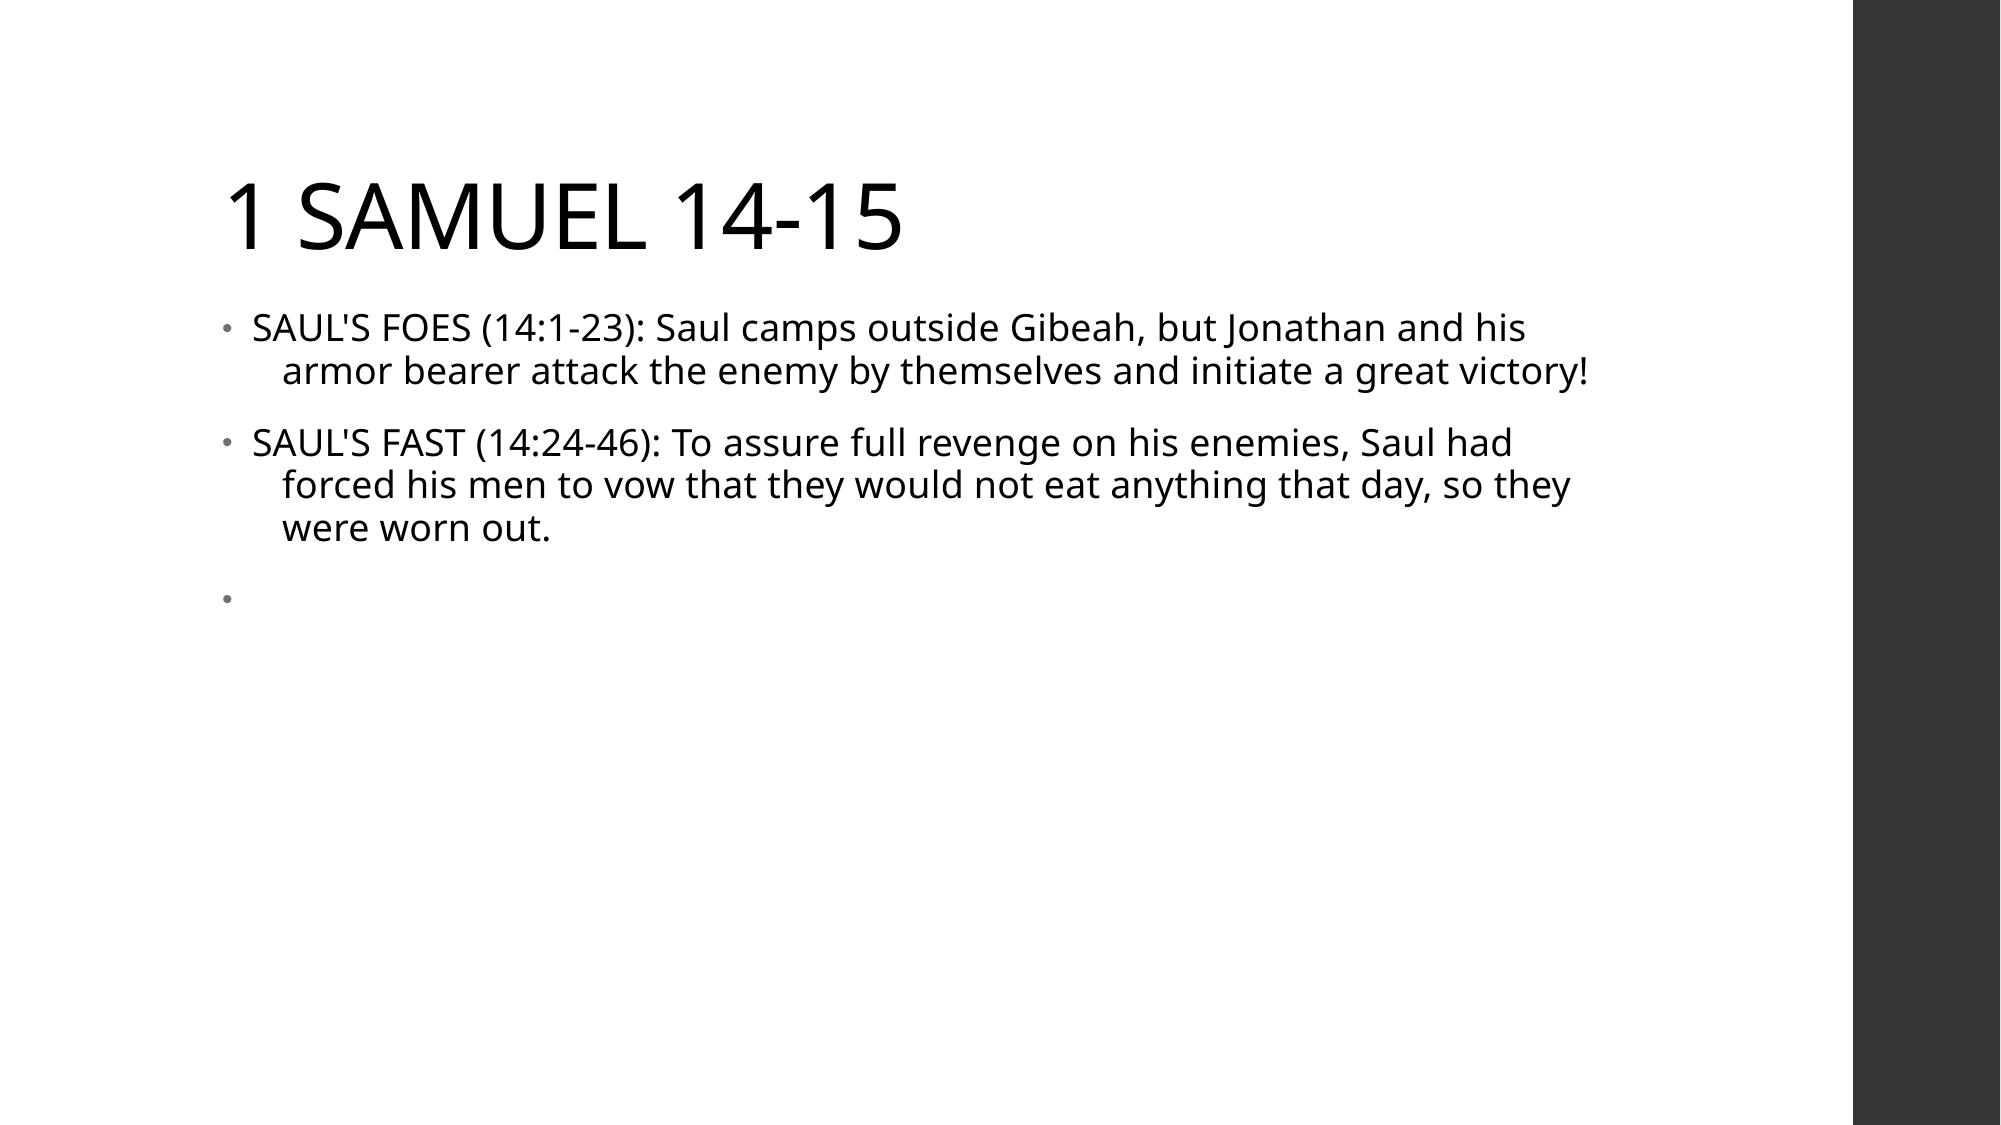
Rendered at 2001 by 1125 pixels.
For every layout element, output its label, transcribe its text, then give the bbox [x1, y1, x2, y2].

list SAUL'S FOES (14:1-23): Saul camps outside Gibeah, but Jonathan and his armor bearer attack the enemy by themselves and initiate a great victory! SAUL'S FAST (14:24-46): To assure full revenge on his enemies, Saul had forced his men to vow that they would not eat anything that day, so they were worn out. [206, 299, 1617, 1014]
title 1 SAMUEL 14-15 [206, 60, 1797, 278]
